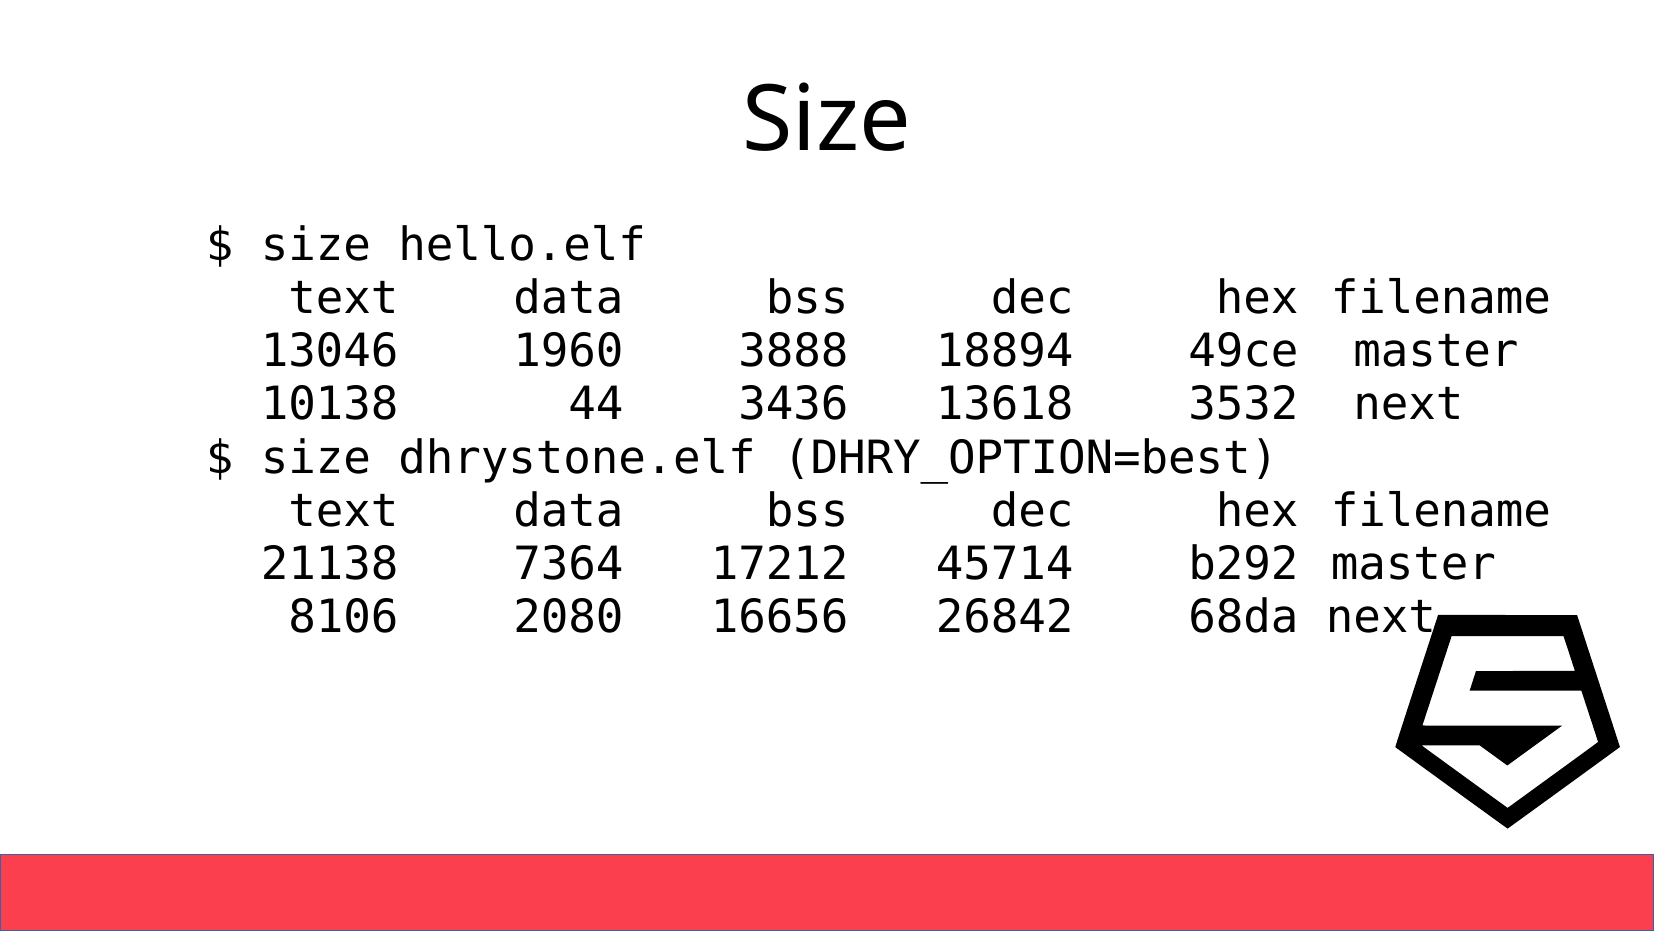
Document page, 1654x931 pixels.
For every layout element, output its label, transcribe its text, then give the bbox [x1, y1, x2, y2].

list $ size hello.elf text data bss dec hex filename 13046 1960 3888 18894 49ce master 10138 44 3436 13618 3532 next $ size dhrystone.elf (DHRY_OPTION=best) text data bss dec hex filename 21138 7364 17212 45714 b292 master 8106 2080 16656 26842 68da next [134, 217, 1571, 810]
title Size [82, 37, 1571, 193]
